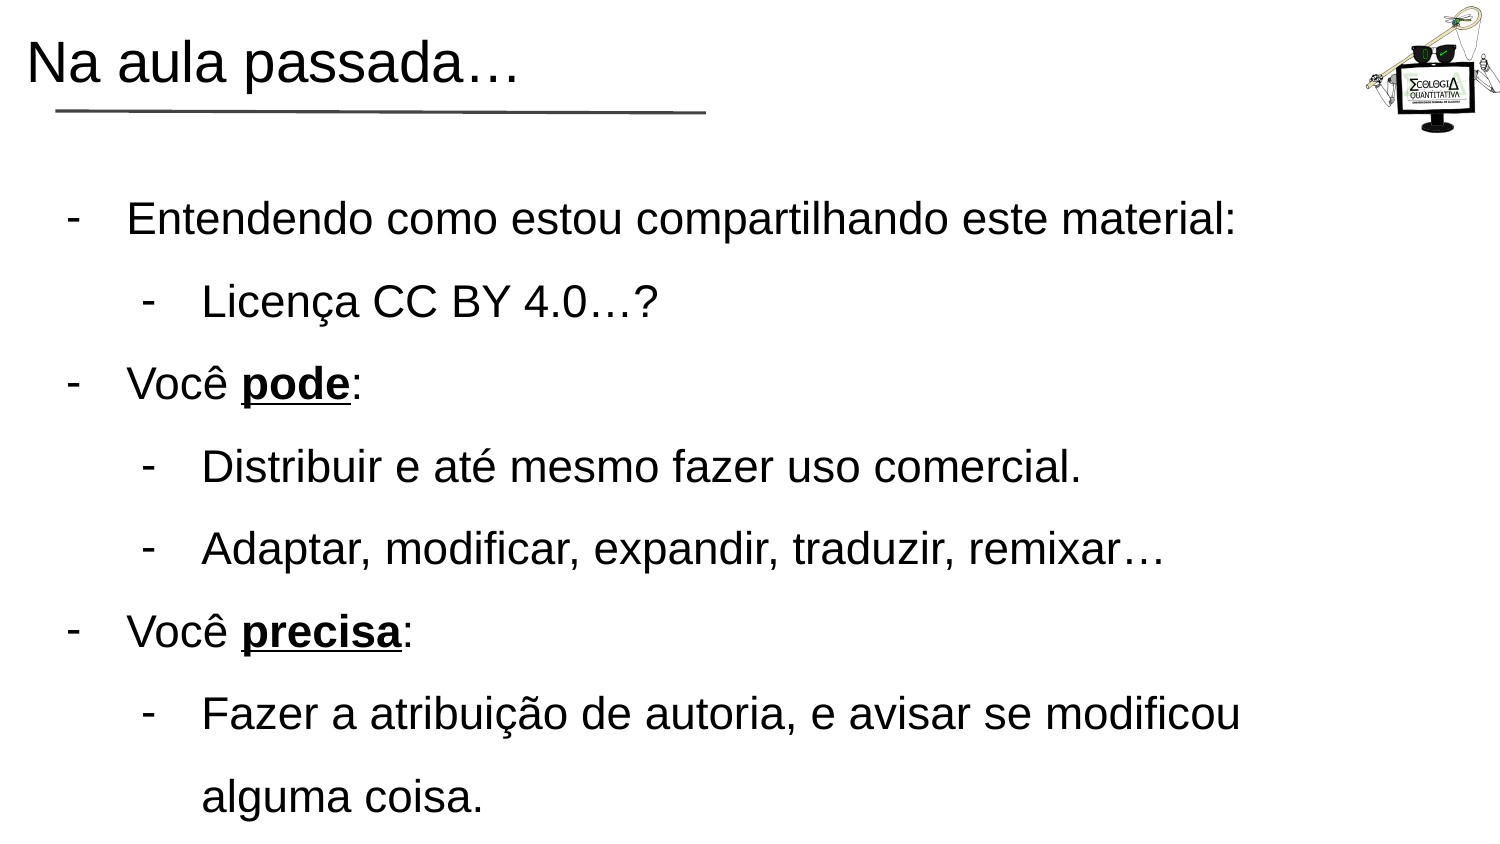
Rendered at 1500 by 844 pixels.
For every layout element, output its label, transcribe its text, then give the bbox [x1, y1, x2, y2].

text_box Na aula passada… [11, 9, 1210, 117]
text_box Entendendo como estou compartilhando este material: Licença CC BY 4.0…? Você pode: Distribuir e até mesmo fazer uso comercial. Adaptar, modificar, expandir, traduzir, remixar… Você precisa: Fazer a atribuição de autoria, e avisar se modificou alguma coisa. [36, 146, 1412, 566]
picture [1365, 3, 1500, 135]
